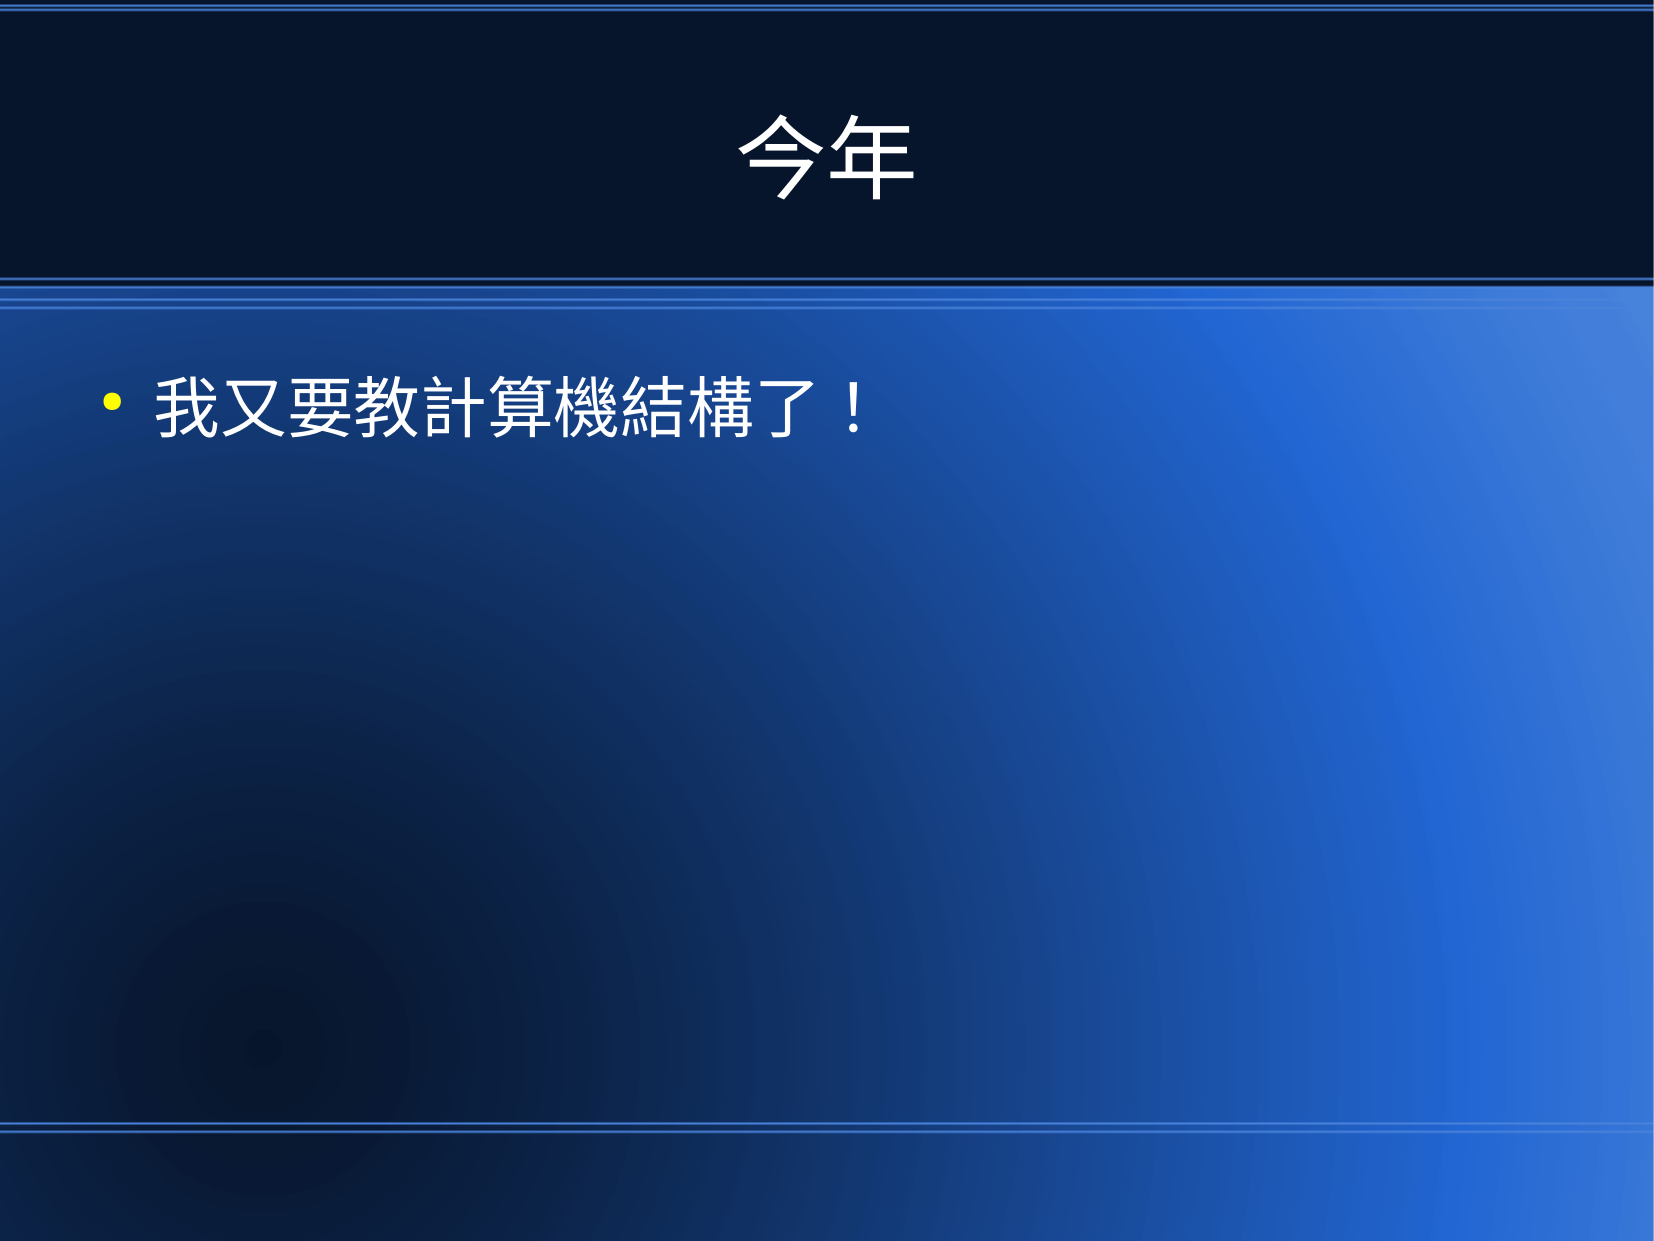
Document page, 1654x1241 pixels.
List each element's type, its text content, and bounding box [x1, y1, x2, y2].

list 我又要教計算機結構了！ [82, 355, 1571, 1075]
picture [0, 0, 1654, 1241]
title 今年 [82, 49, 1571, 257]
